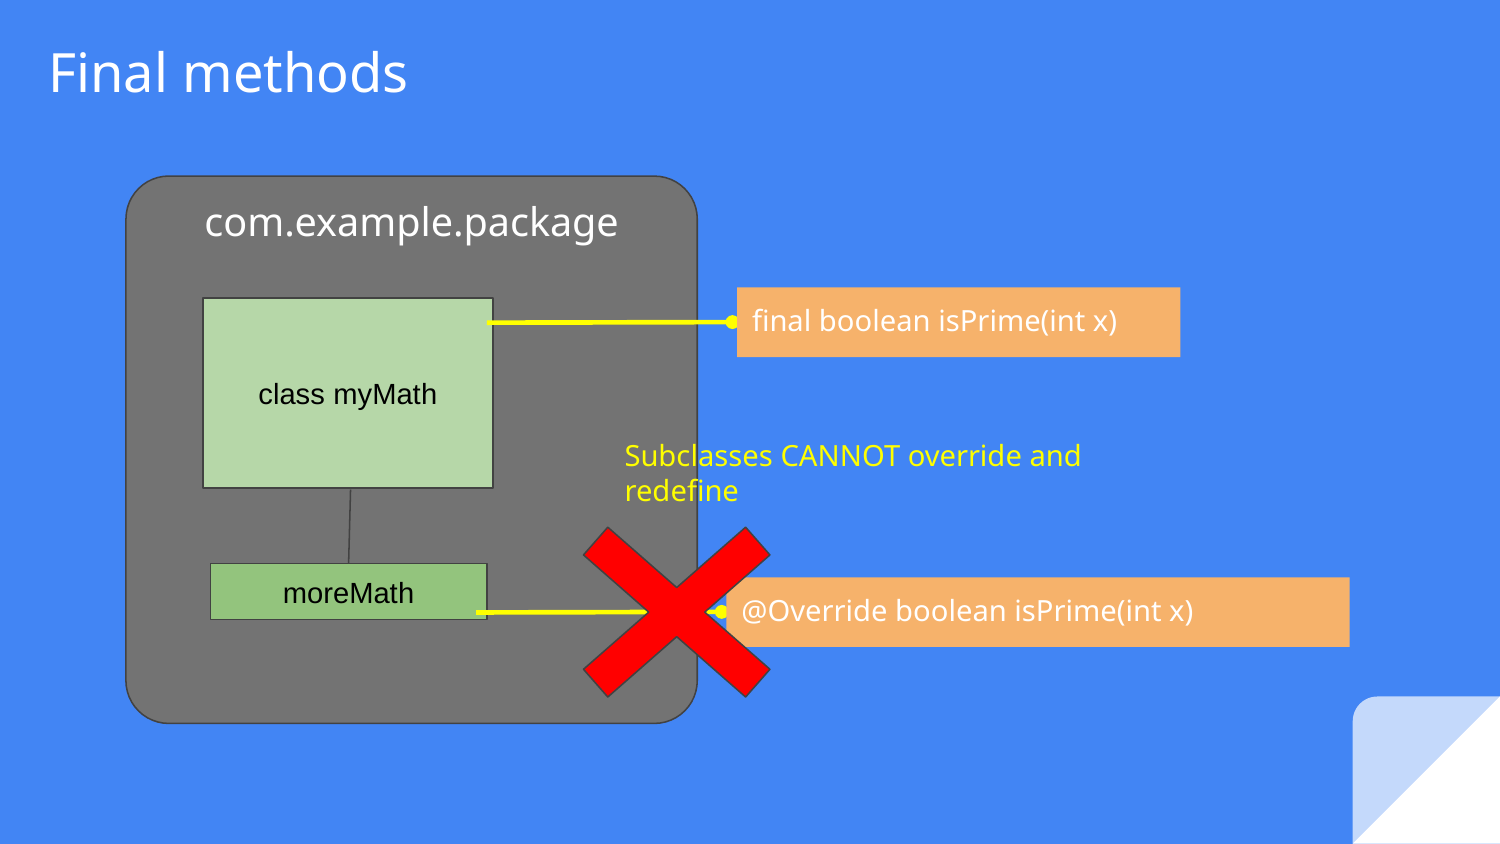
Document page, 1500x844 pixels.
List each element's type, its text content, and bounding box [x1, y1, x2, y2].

text_box Subclasses CANNOT override and redefine [609, 421, 1196, 485]
text_box moreMath [210, 563, 487, 620]
text_box [142, 176, 681, 185]
text_box [640, 487, 648, 492]
text_box [125, 195, 770, 724]
text_box class myMath [202, 298, 493, 488]
text_box com.example.package [133, 185, 690, 256]
text_box [656, 487, 665, 499]
text_box @Override boolean isPrime(int x) [726, 577, 1350, 647]
title Final methods [33, 36, 1452, 119]
text_box [674, 487, 682, 492]
text_box final boolean isPrime(int x) [737, 287, 1181, 358]
